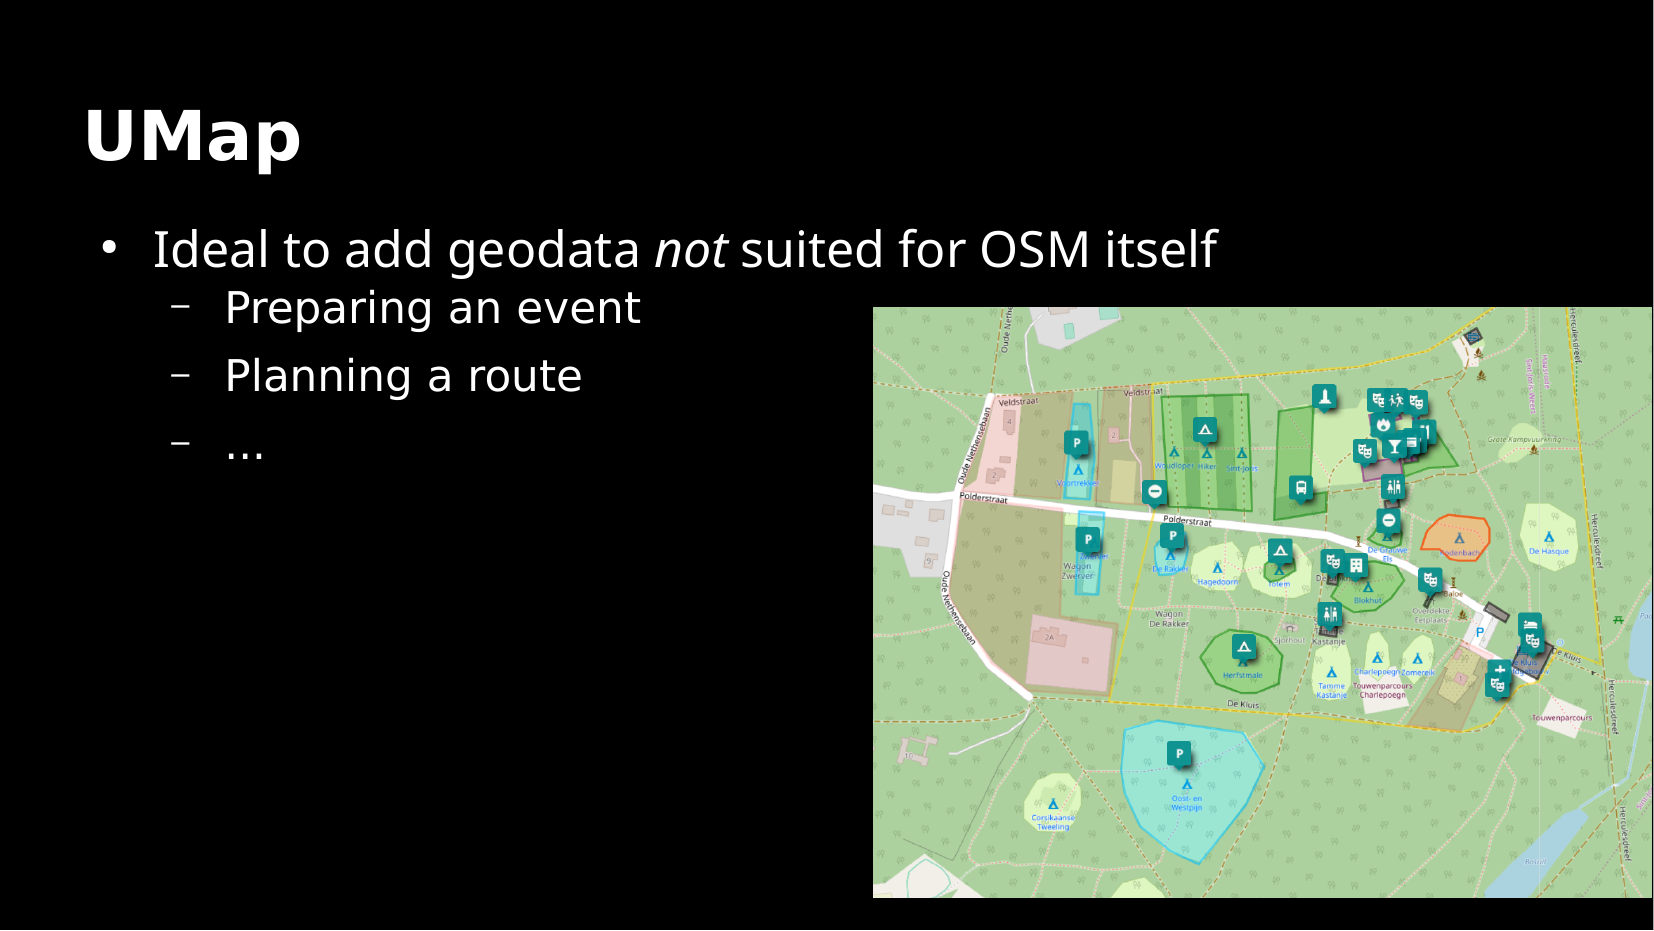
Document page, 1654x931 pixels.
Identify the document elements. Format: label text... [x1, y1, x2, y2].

picture [873, 307, 1652, 898]
title UMap [82, 59, 1571, 214]
list Ideal to add geodata not suited for OSM itself Preparing an event Planning a route ... [82, 214, 1571, 754]
